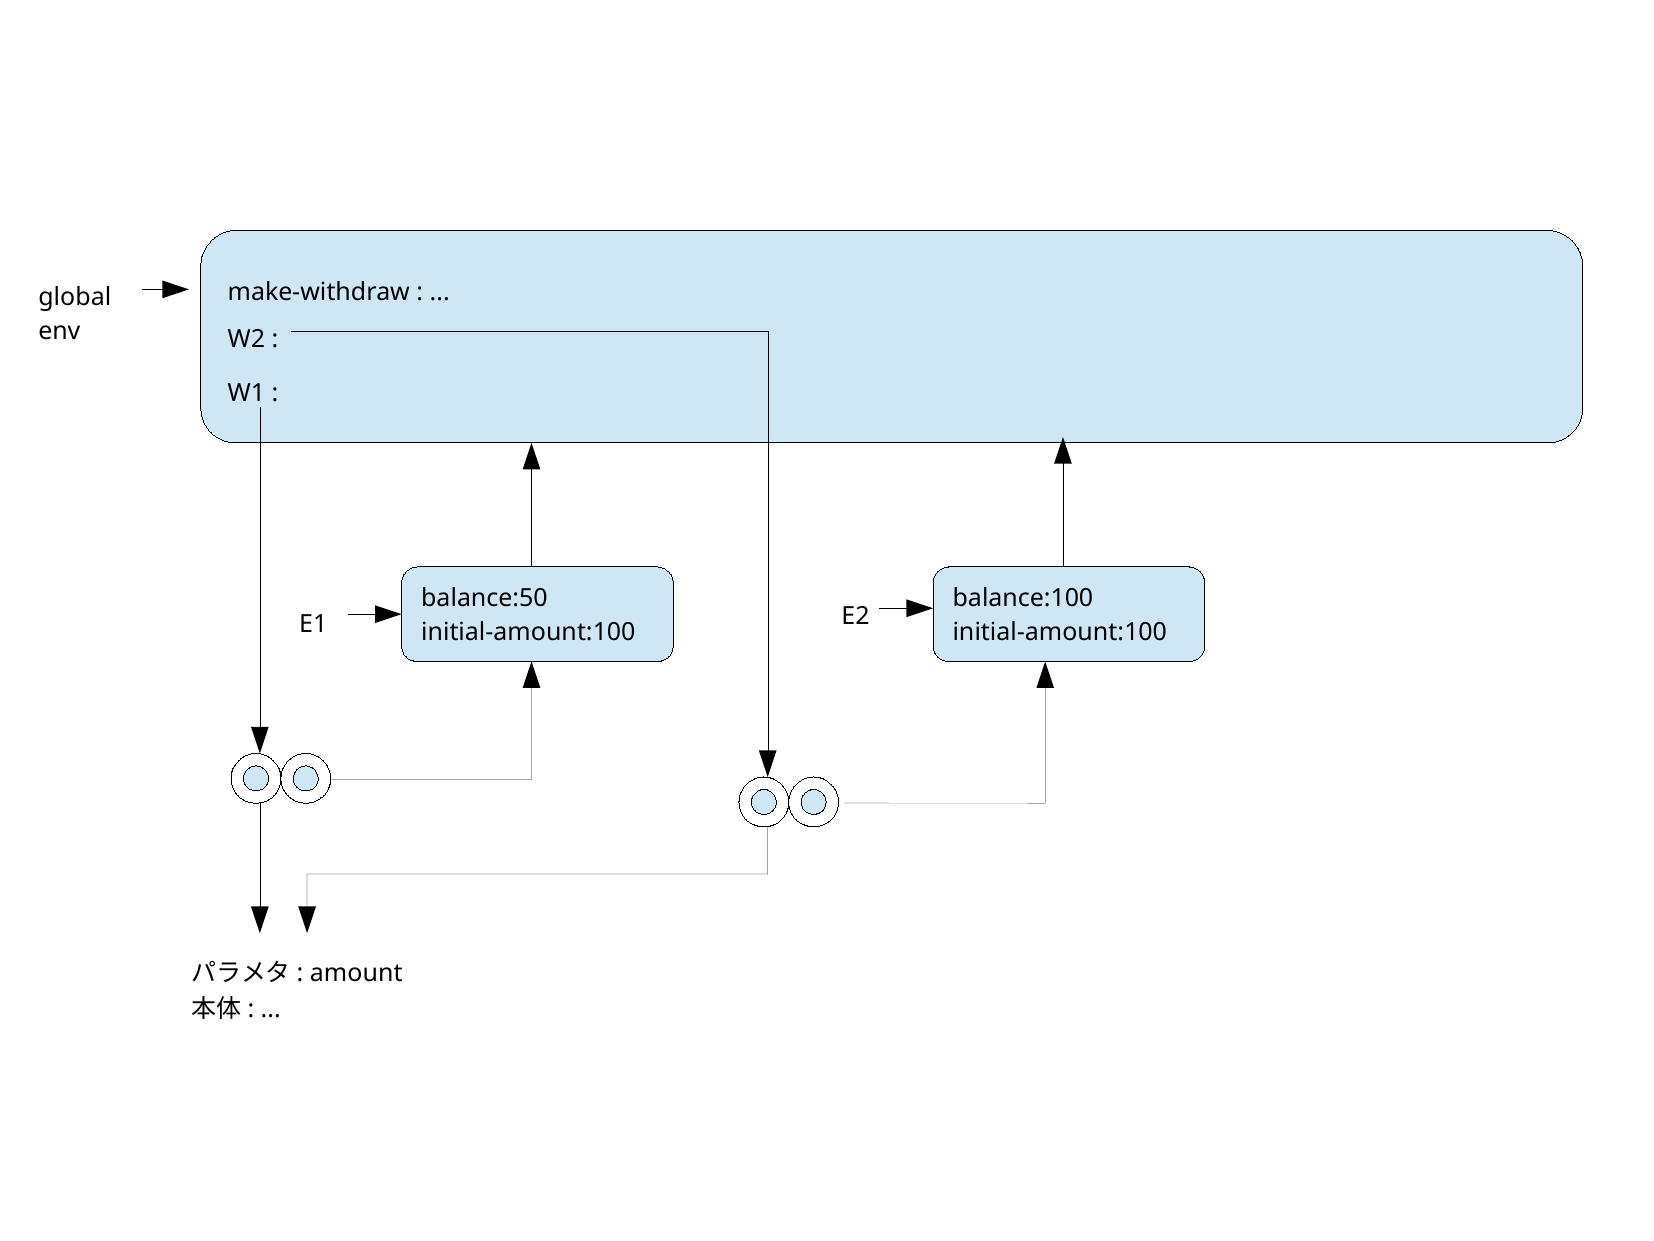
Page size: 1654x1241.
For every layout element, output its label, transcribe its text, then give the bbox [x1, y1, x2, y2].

text_box balance:100 initial-amount:100 [933, 566, 1205, 662]
text_box [200, 230, 1583, 443]
text_box E2 [826, 590, 885, 631]
text_box global env [23, 271, 127, 337]
text_box E1 [284, 597, 343, 638]
text_box W2 : [212, 313, 291, 354]
text_box [738, 776, 839, 827]
text_box パラメタ : amount 本体 : ... [177, 944, 418, 1010]
text_box make-withdraw : ... [212, 266, 472, 307]
text_box [231, 753, 331, 804]
text_box W1 : [212, 366, 291, 407]
text_box balance:50 initial-amount:100 [401, 566, 674, 662]
